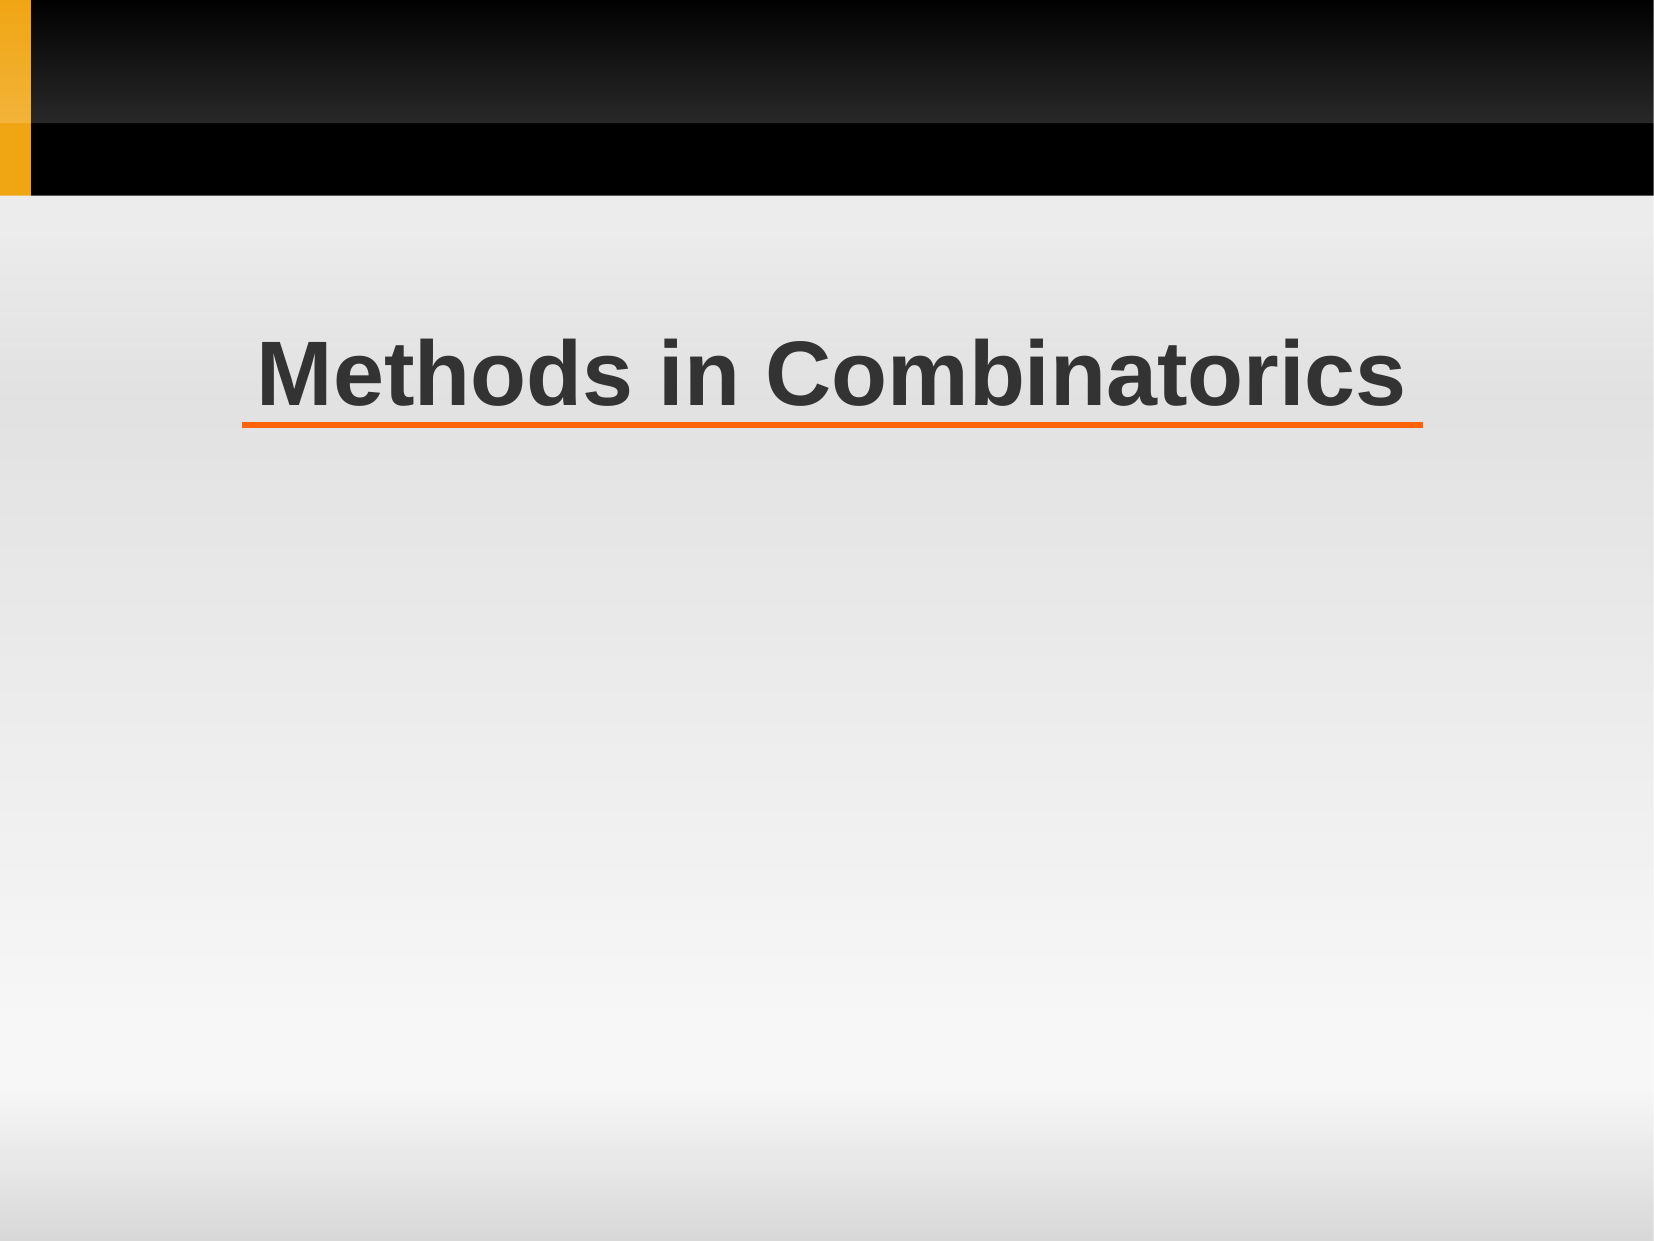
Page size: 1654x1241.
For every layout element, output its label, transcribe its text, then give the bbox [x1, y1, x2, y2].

picture [0, 0, 1654, 1241]
title Methods in Combinatorics [88, 234, 1577, 514]
